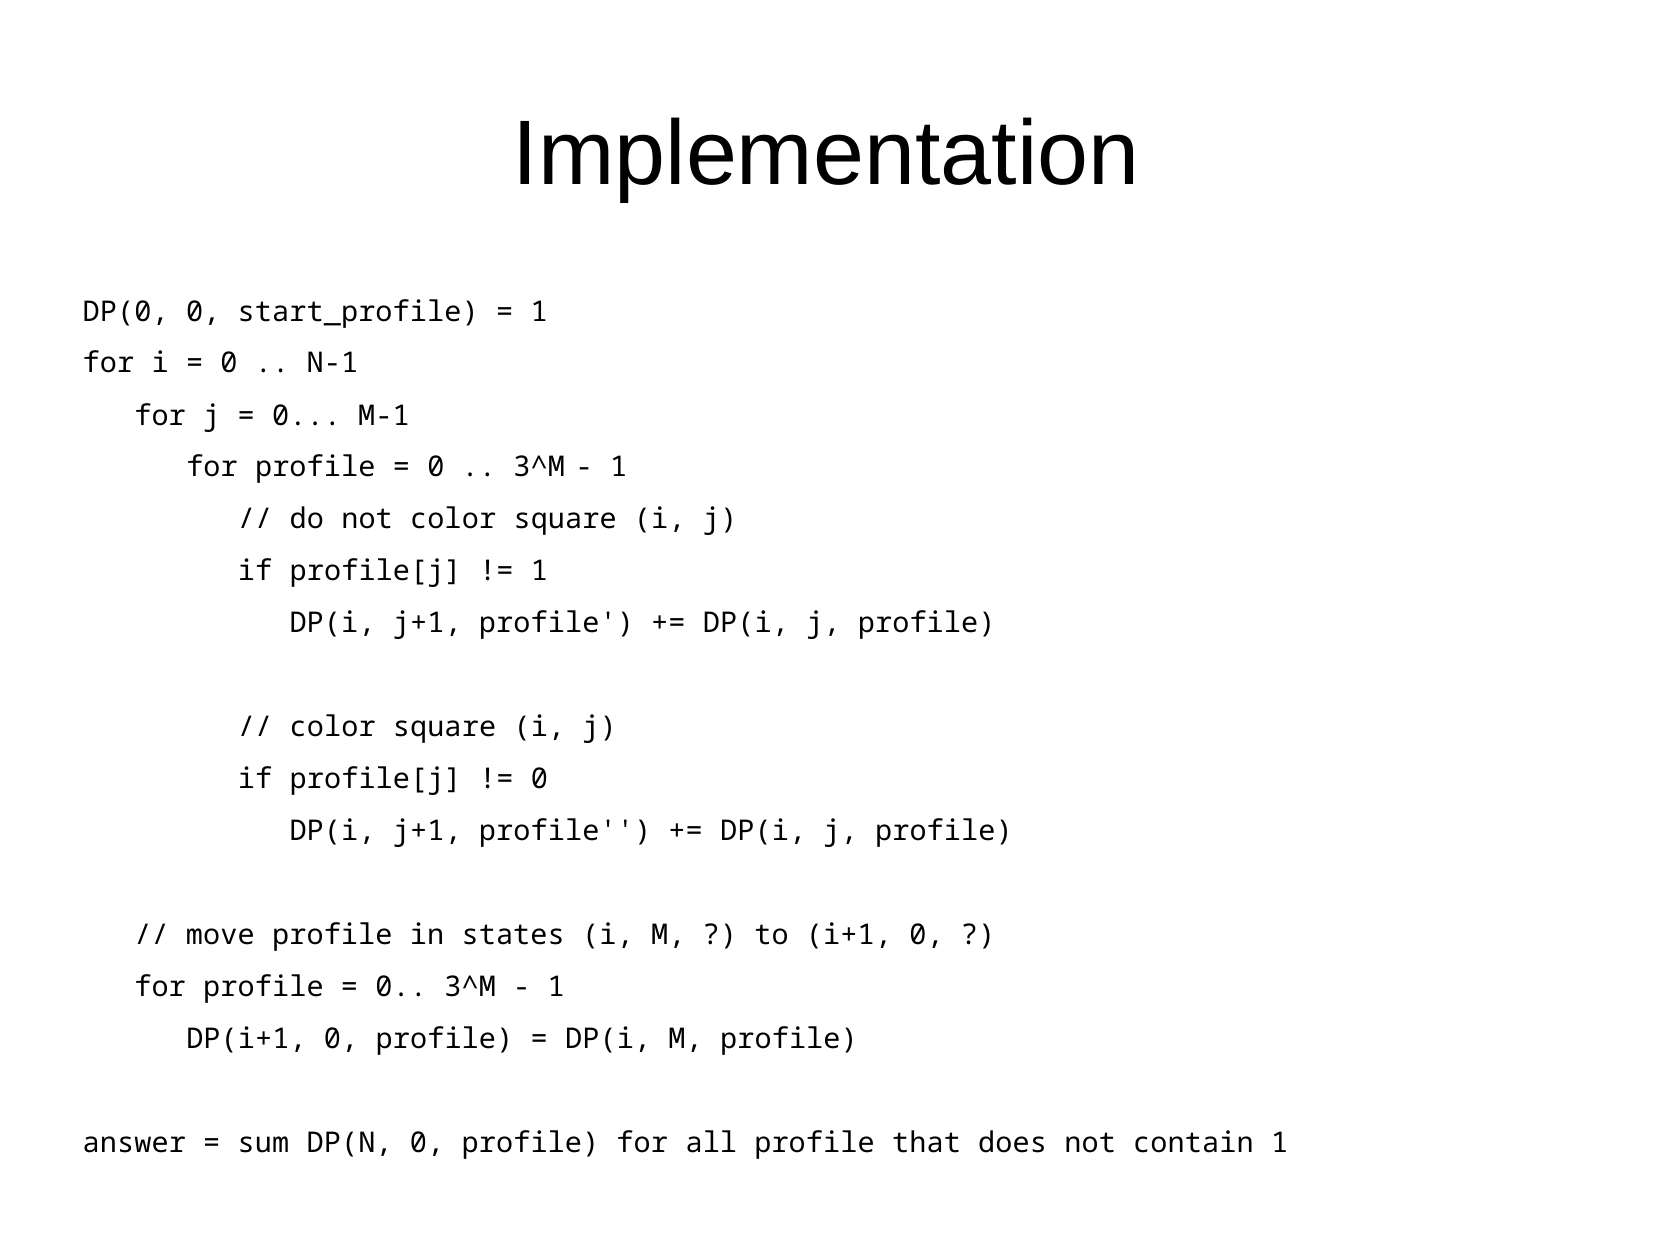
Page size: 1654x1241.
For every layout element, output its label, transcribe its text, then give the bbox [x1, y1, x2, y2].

title Implementation [82, 49, 1571, 257]
list DP(0, 0, start_profile) = 1 for i = 0 .. N-1 for j = 0... M-1 for profile = 0 .. 3^M - 1 // do not color square (i, j) if profile[j] != 1 DP(i, j+1, profile') += DP(i, j, profile) // color square (i, j) if profile[j] != 0 DP(i, j+1, profile'') += DP(i, j, profile) // move profile in states (i, M, ?) to (i+1, 0, ?) for profile = 0.. 3^M - 1 DP(i+1, 0, profile) = DP(i, M, profile) answer = sum DP(N, 0, profile) for all profile that does not contain 1 [82, 290, 1571, 1171]
